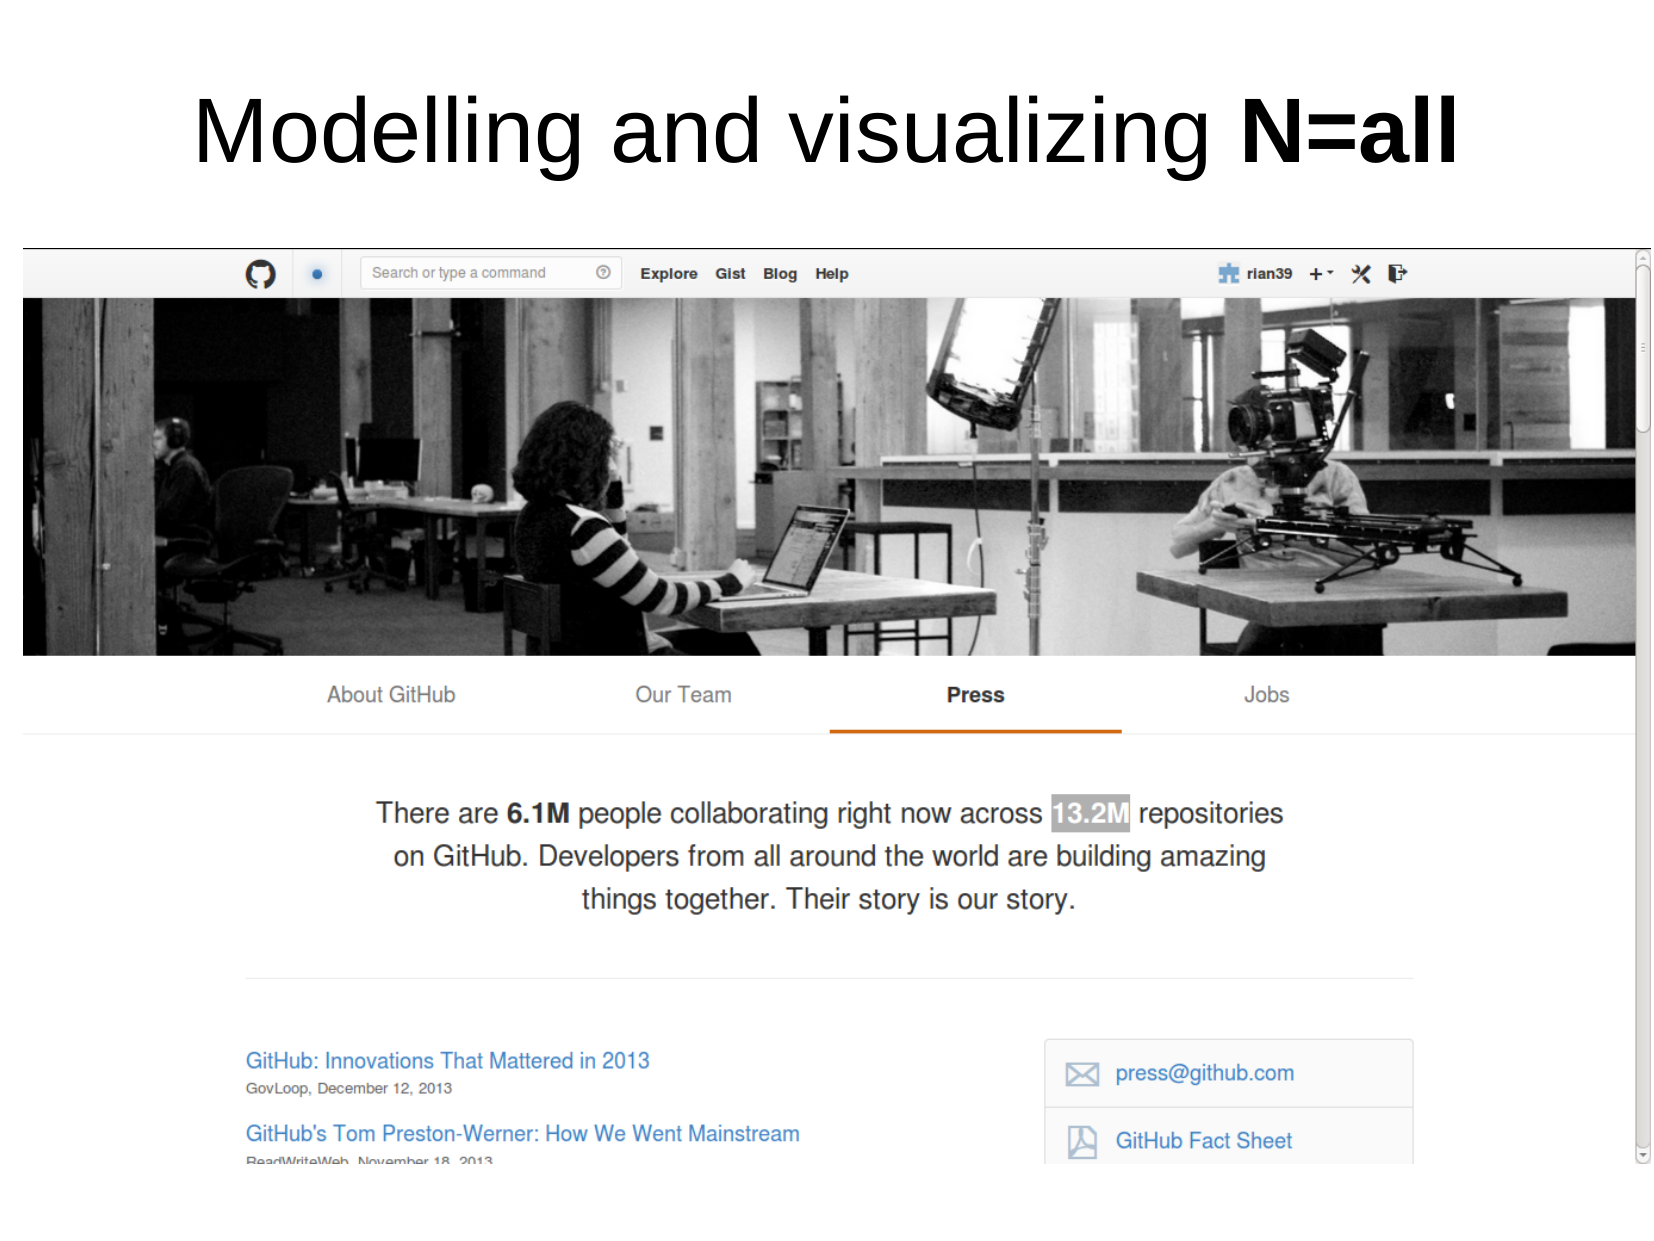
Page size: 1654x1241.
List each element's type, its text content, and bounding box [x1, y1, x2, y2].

picture [23, 248, 1651, 1164]
title Modelling and visualizing N=all [82, 49, 1571, 213]
